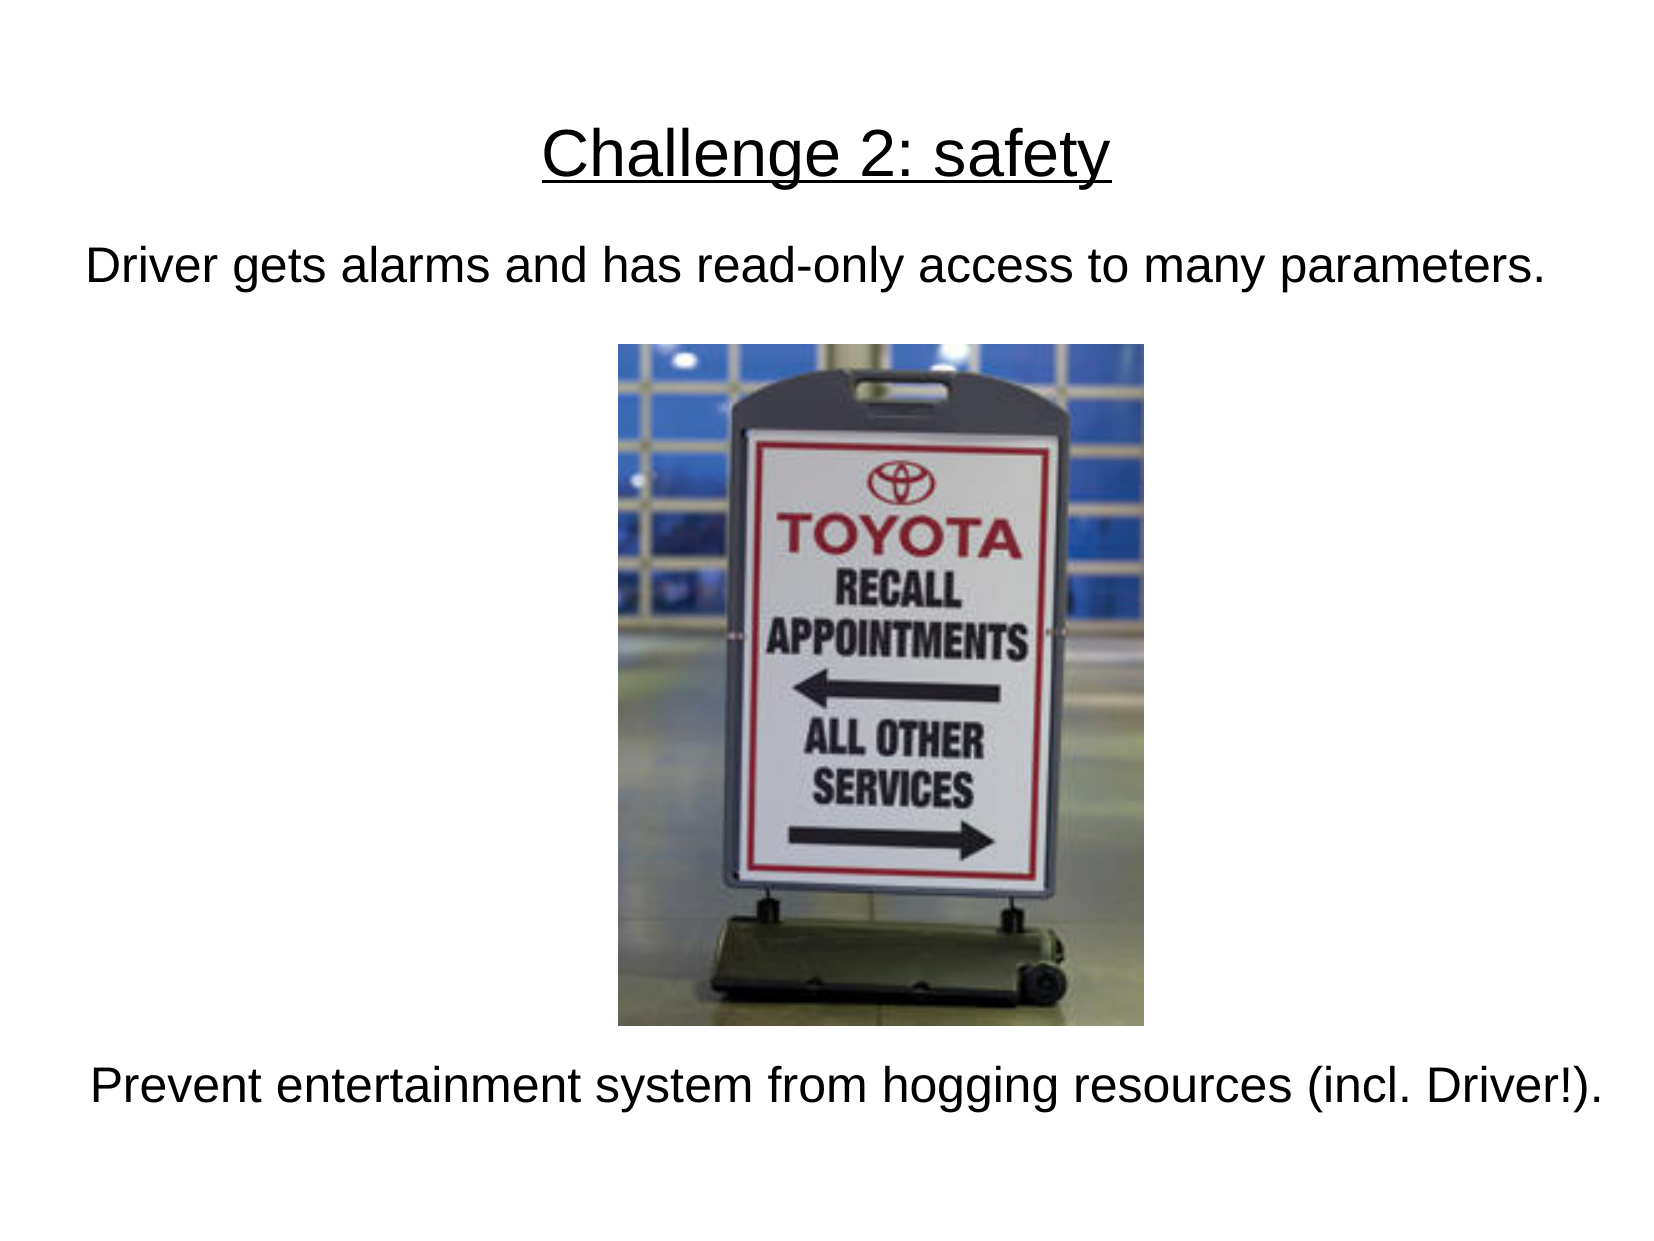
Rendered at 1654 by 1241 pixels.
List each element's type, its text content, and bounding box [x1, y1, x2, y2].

picture [618, 344, 1144, 1027]
text_box Prevent entertainment system from hogging resources (incl. Driver!). [75, 1050, 1635, 1121]
text_box Driver gets alarms and has read-only access to many parameters. [70, 229, 1564, 301]
title Challenge 2: safety [82, 49, 1571, 257]
